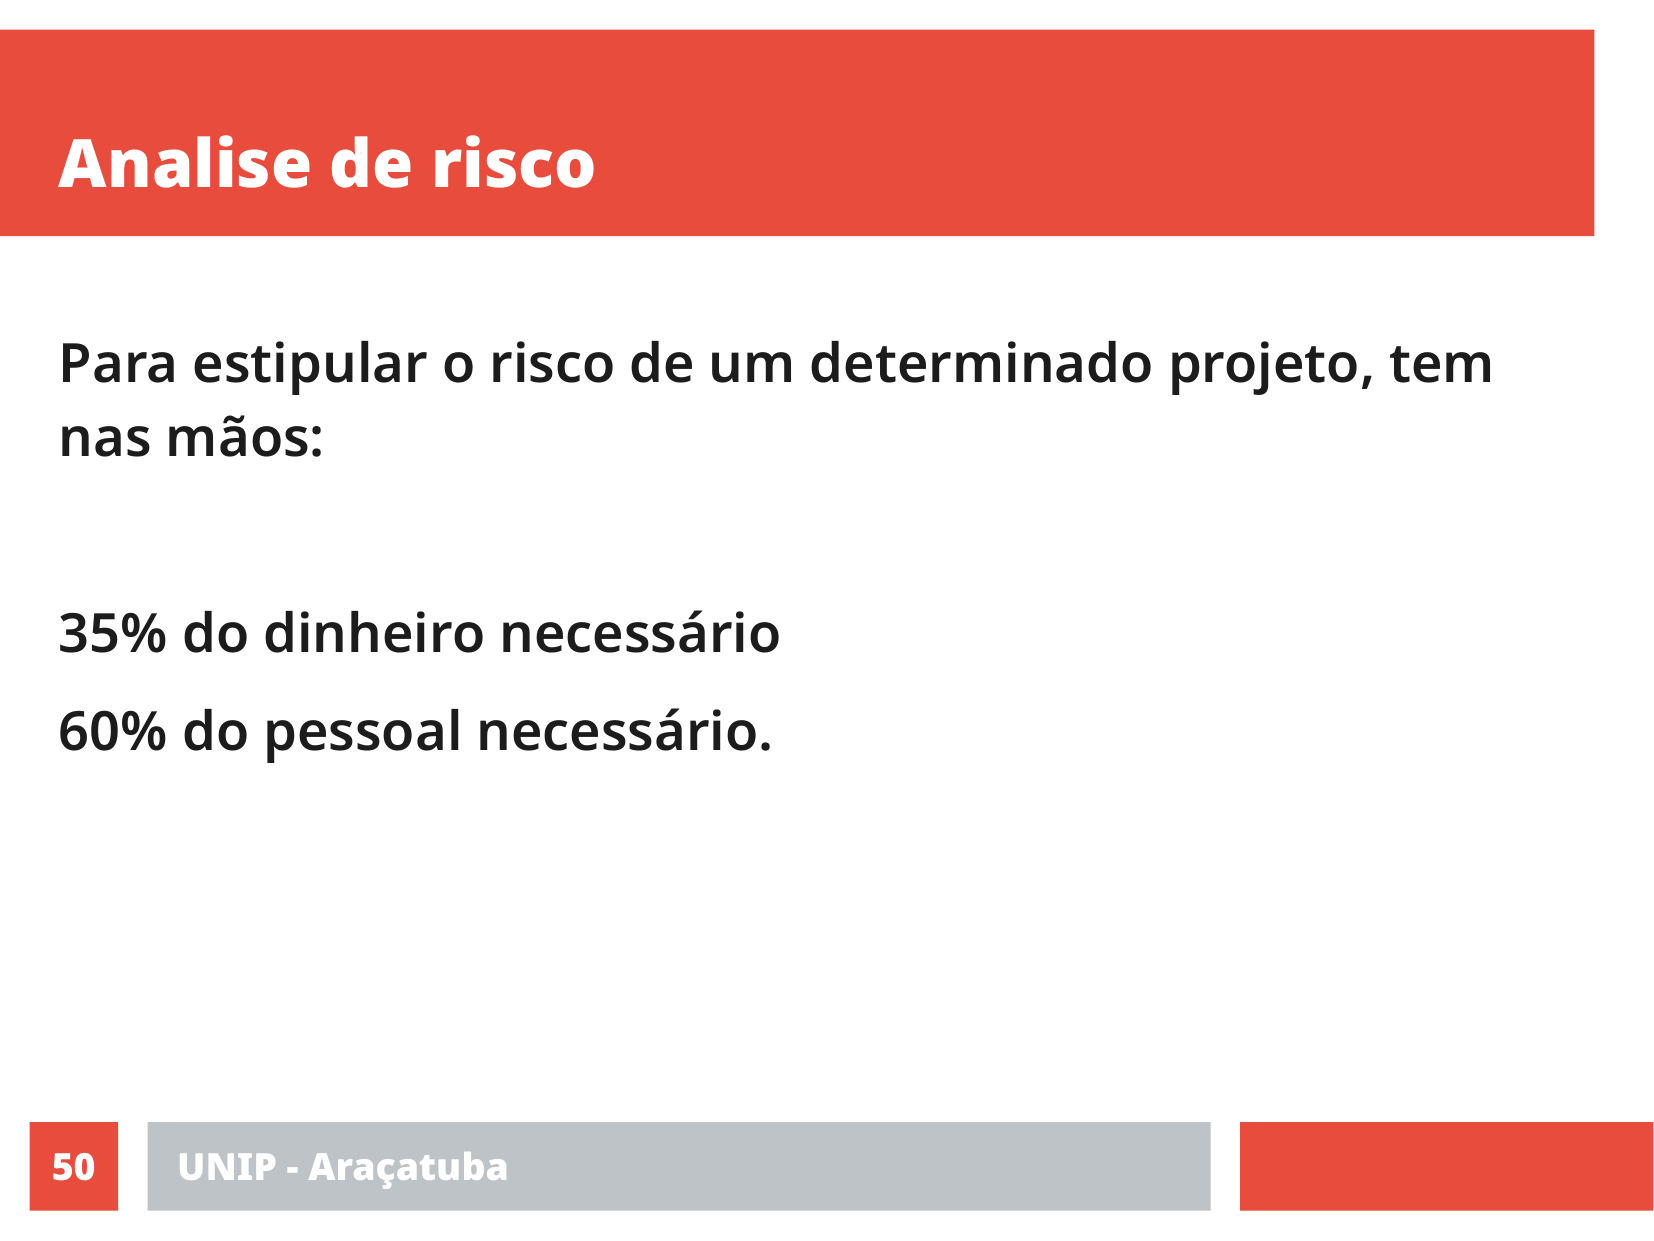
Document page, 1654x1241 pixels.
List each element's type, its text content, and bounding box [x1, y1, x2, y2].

title Analise de risco [59, 59, 1595, 207]
list Para estipular o risco de um determinado projeto, tem nas mãos: 35% do dinheiro necessário 60% do pessoal necessário. [59, 324, 1565, 1093]
